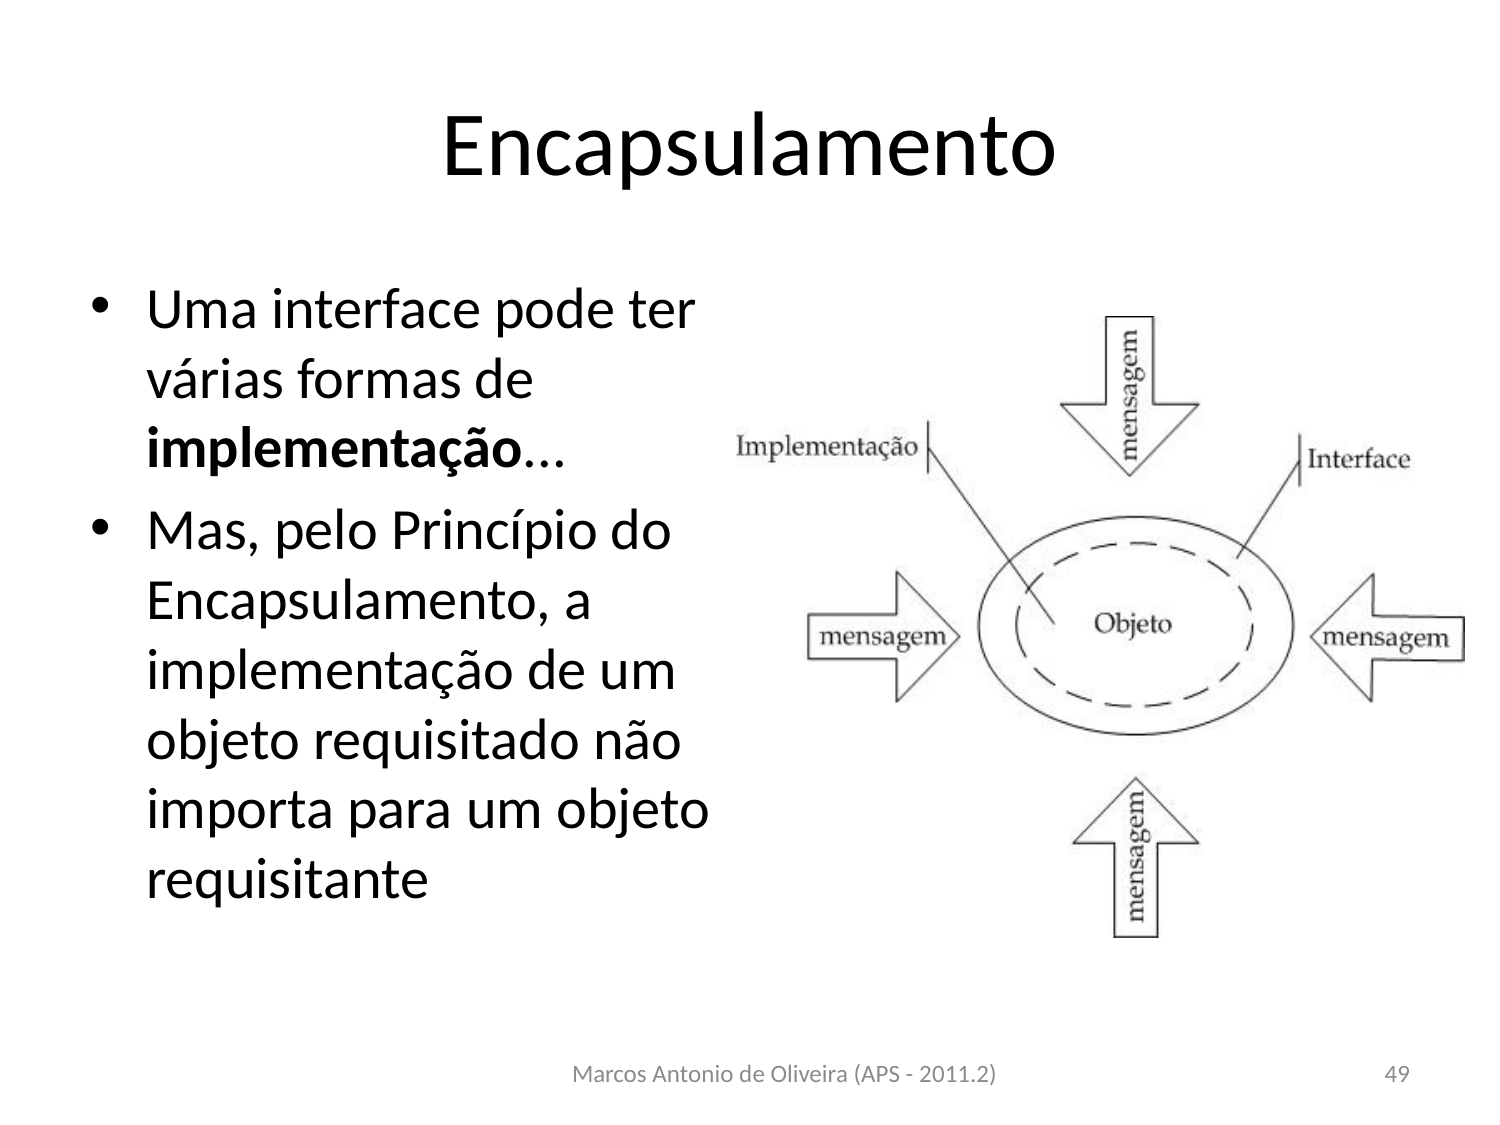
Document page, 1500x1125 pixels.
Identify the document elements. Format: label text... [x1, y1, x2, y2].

list Uma interface pode ter várias formas de implementação... Mas, pelo Princípio do Encapsulamento, a implementação de um objeto requisitado não importa para um objeto requisitante [75, 262, 738, 1005]
footer Marcos Antonio de Oliveira (APS - 2011.2) [512, 1042, 1058, 1103]
picture [736, 316, 1465, 938]
slide_number <número> [1074, 1042, 1425, 1103]
title Encapsulamento [75, 45, 1425, 233]
